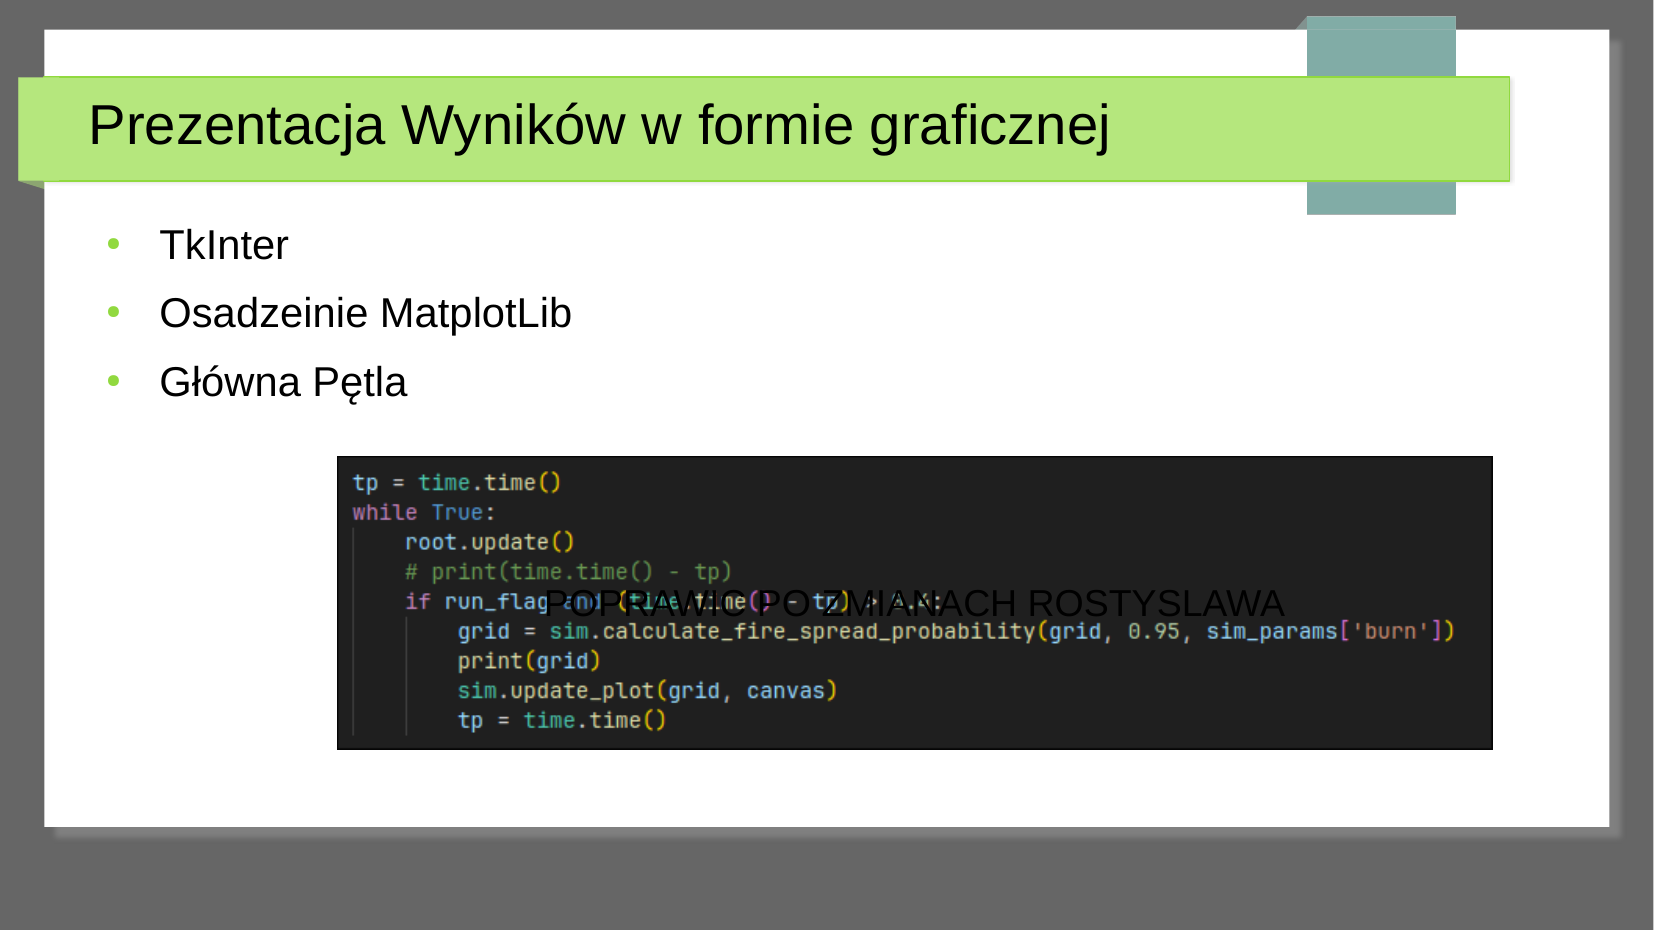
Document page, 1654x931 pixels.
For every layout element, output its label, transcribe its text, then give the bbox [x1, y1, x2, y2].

list TkInter Osadzeinie MatplotLib Główna Pętla [88, 221, 1565, 813]
title Prezentacja Wyników w formie graficznej [88, 73, 1506, 178]
picture [337, 456, 1493, 751]
